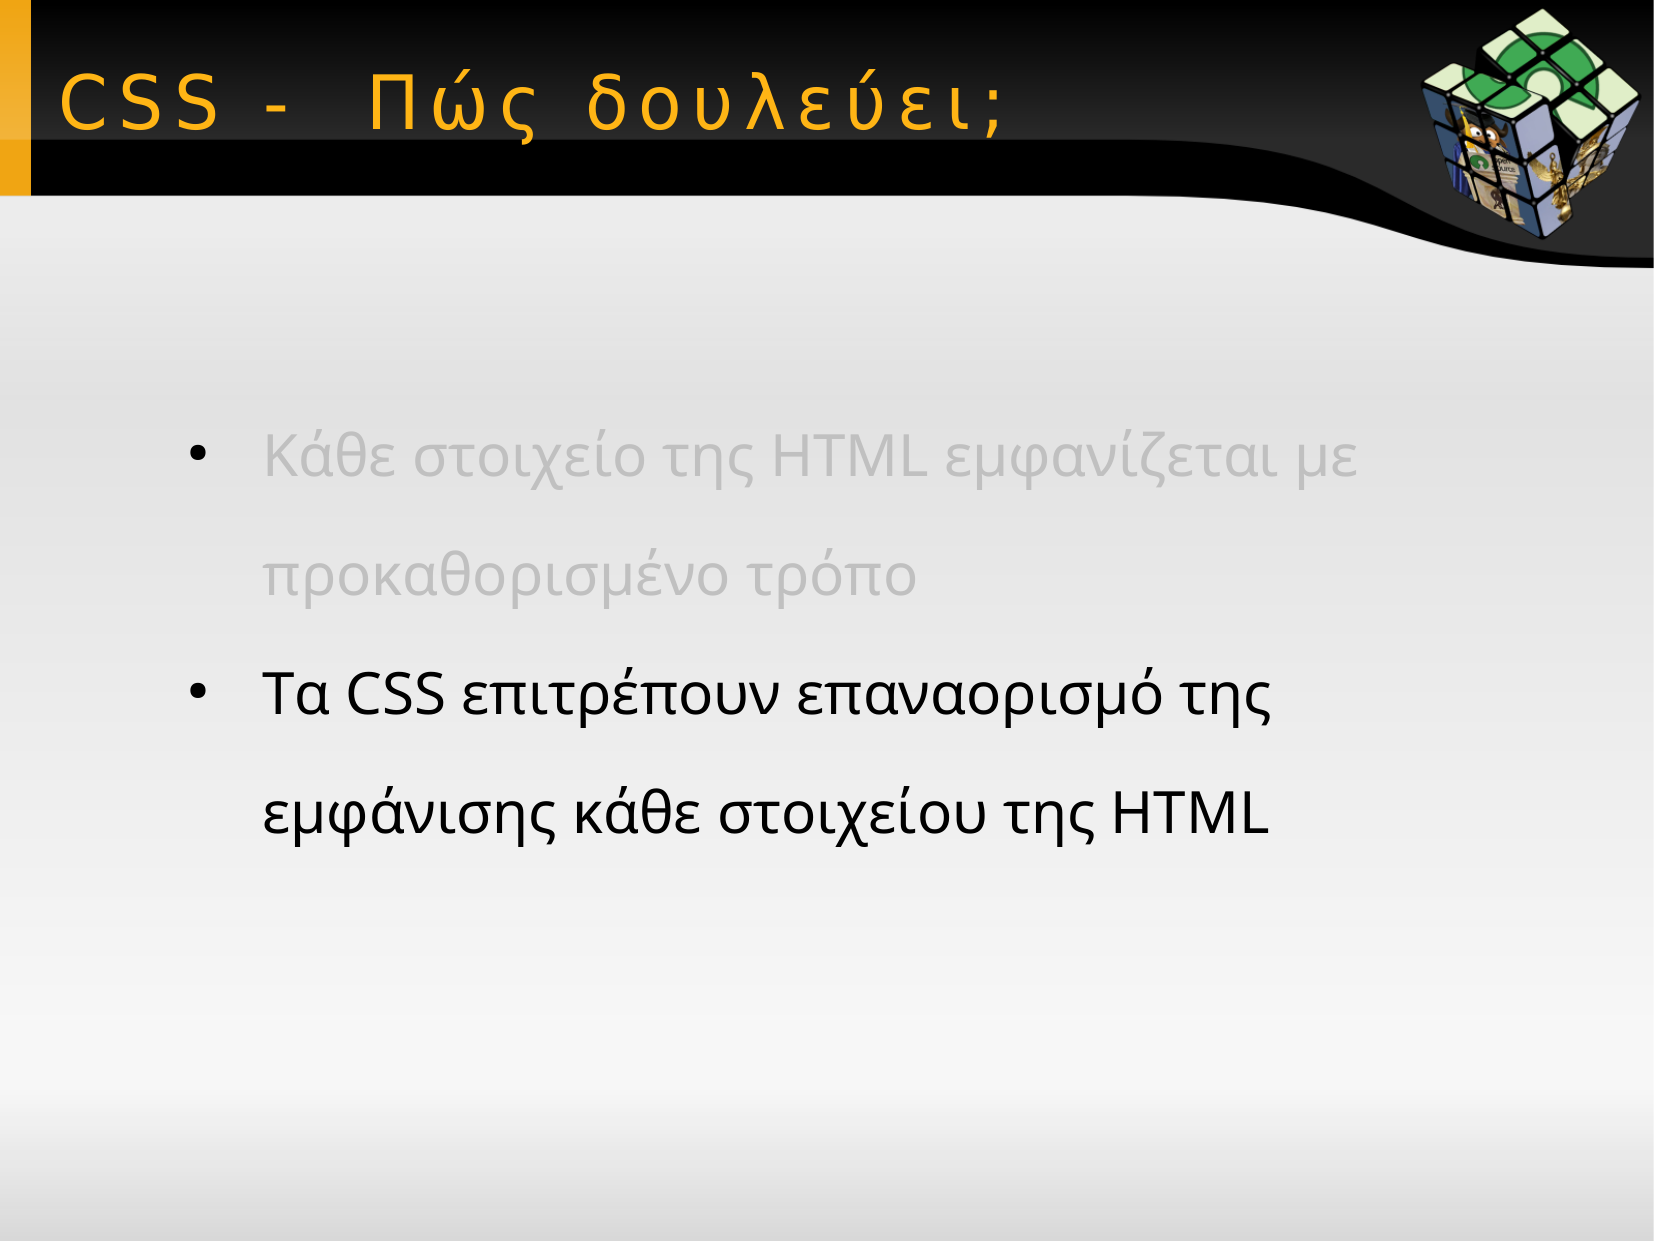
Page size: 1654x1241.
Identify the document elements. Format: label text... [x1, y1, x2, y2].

subtitle Κάθε στοιχείο της HTML εμφανίζεται με προκαθορισμένο τρόπο Τα CSS επιτρέπουν επαναορισμό της εμφάνισης κάθε στοιχείου της HTML [187, 375, 1534, 1080]
picture [0, 0, 1654, 1241]
title CSS - Πώς δουλεύει; [59, 29, 1270, 178]
